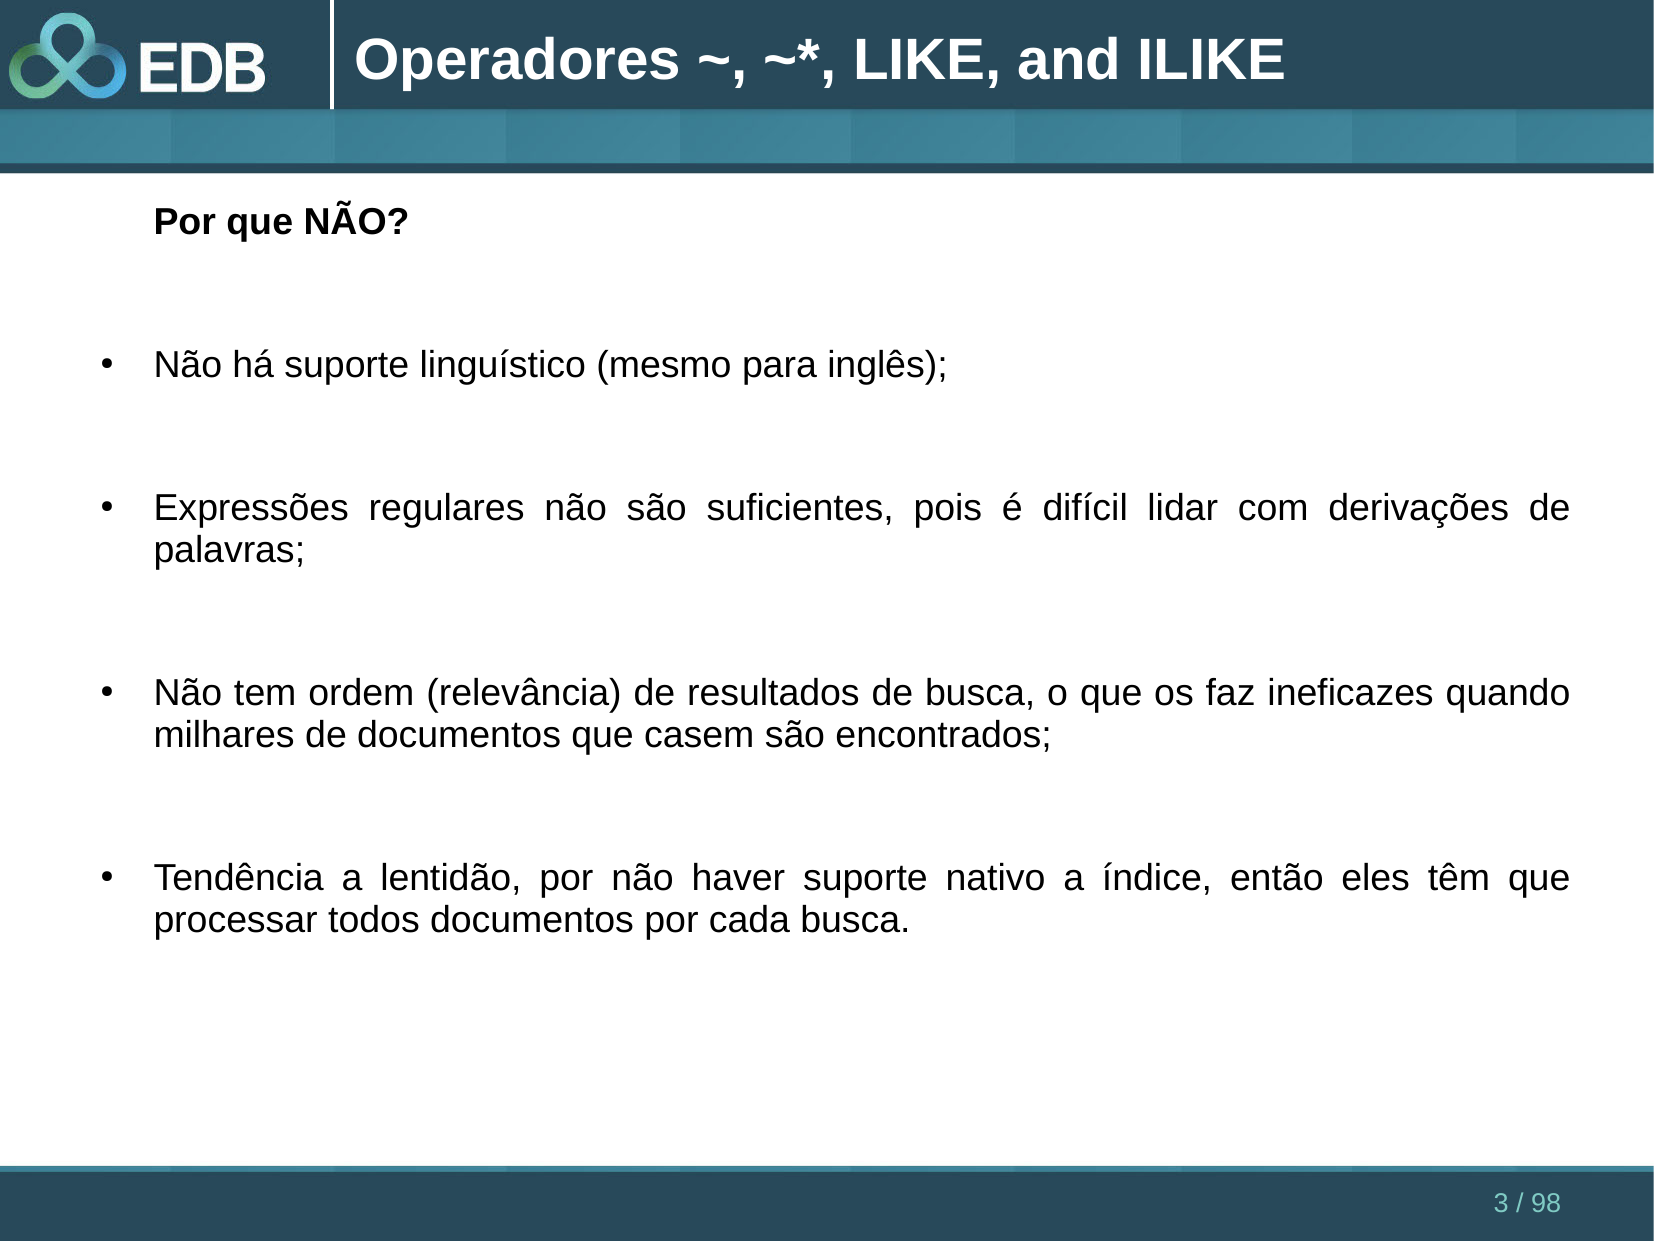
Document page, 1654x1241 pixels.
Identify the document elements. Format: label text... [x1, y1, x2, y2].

title Operadores ~, ~*, LIKE, and ILIKE [354, 26, 1595, 92]
list Por que NÃO? Não há suporte linguístico (mesmo para inglês); Expressões regulares não são suficientes, pois é difícil lidar com derivações de palavras; Não tem ordem (relevância) de resultados de busca, o que os faz ineficazes quando milhares de documentos que casem são encontrados; Tendência a lentidão, por não haver suporte nativo a índice, então eles têm que processar todos documentos por cada busca. [82, 200, 1571, 1137]
picture [0, 0, 1654, 1241]
